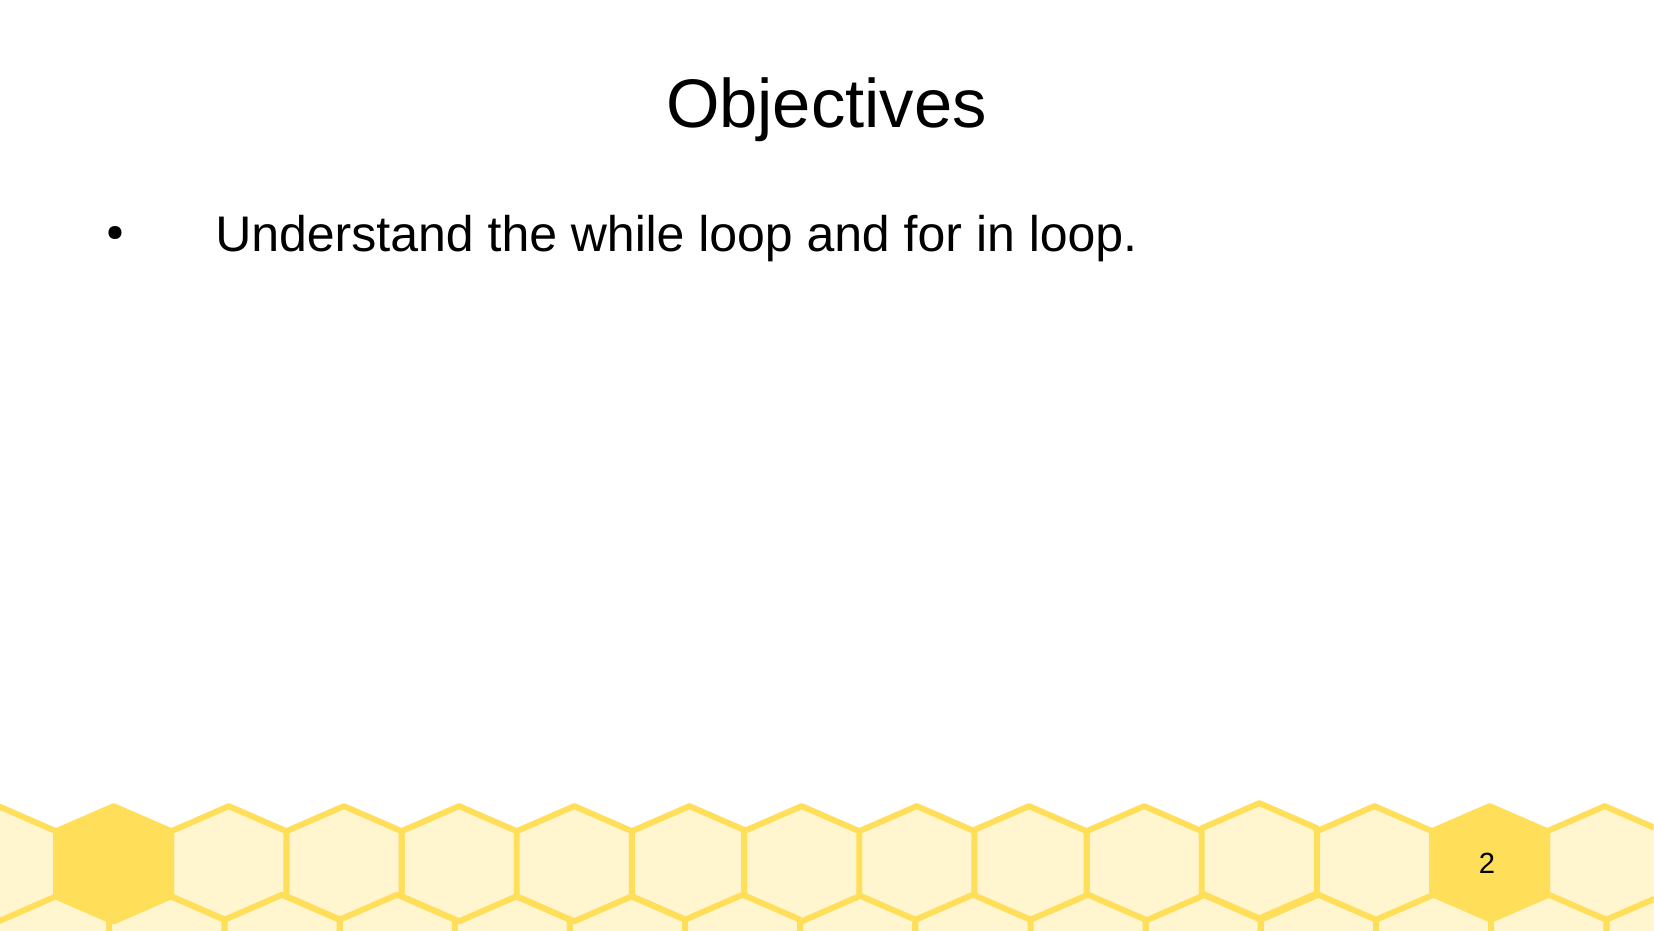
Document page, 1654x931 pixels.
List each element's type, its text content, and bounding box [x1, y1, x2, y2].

title Objectives [88, 29, 1565, 178]
list Understand the while loop and for in loop. [88, 206, 1565, 739]
